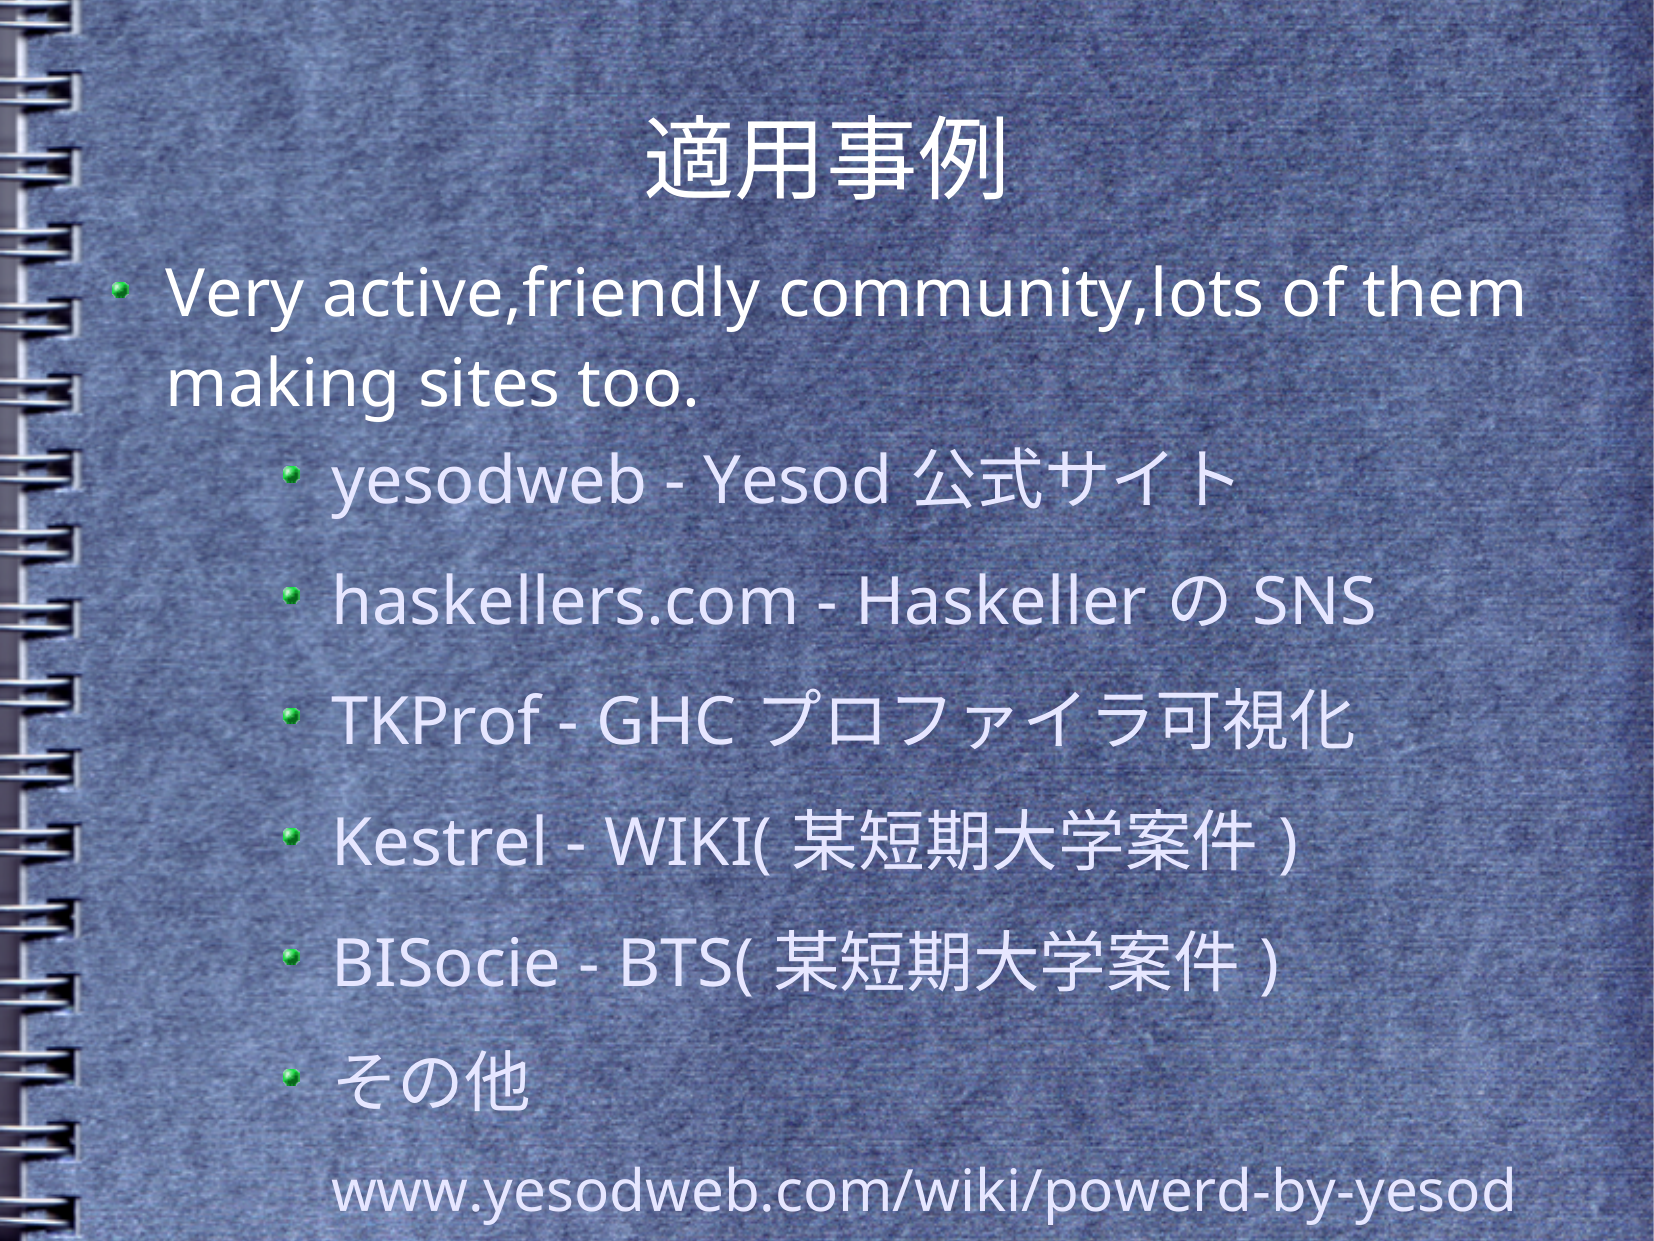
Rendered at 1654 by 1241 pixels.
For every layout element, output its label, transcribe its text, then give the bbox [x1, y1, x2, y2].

list Very active,friendly community,lots of them making sites too. yesodweb - Yesod公式サイト haskellers.com - HaskellerのSNS TKProf - GHCプロファイラ可視化 Kestrel - WIKI(某短期大学案件) BISocie - BTS(某短期大学案件) その他 www.yesodweb.com/wiki/powerd-by-yesod [95, 244, 1654, 1205]
picture [0, 0, 1654, 1241]
title 適用事例 [82, 49, 1571, 257]
